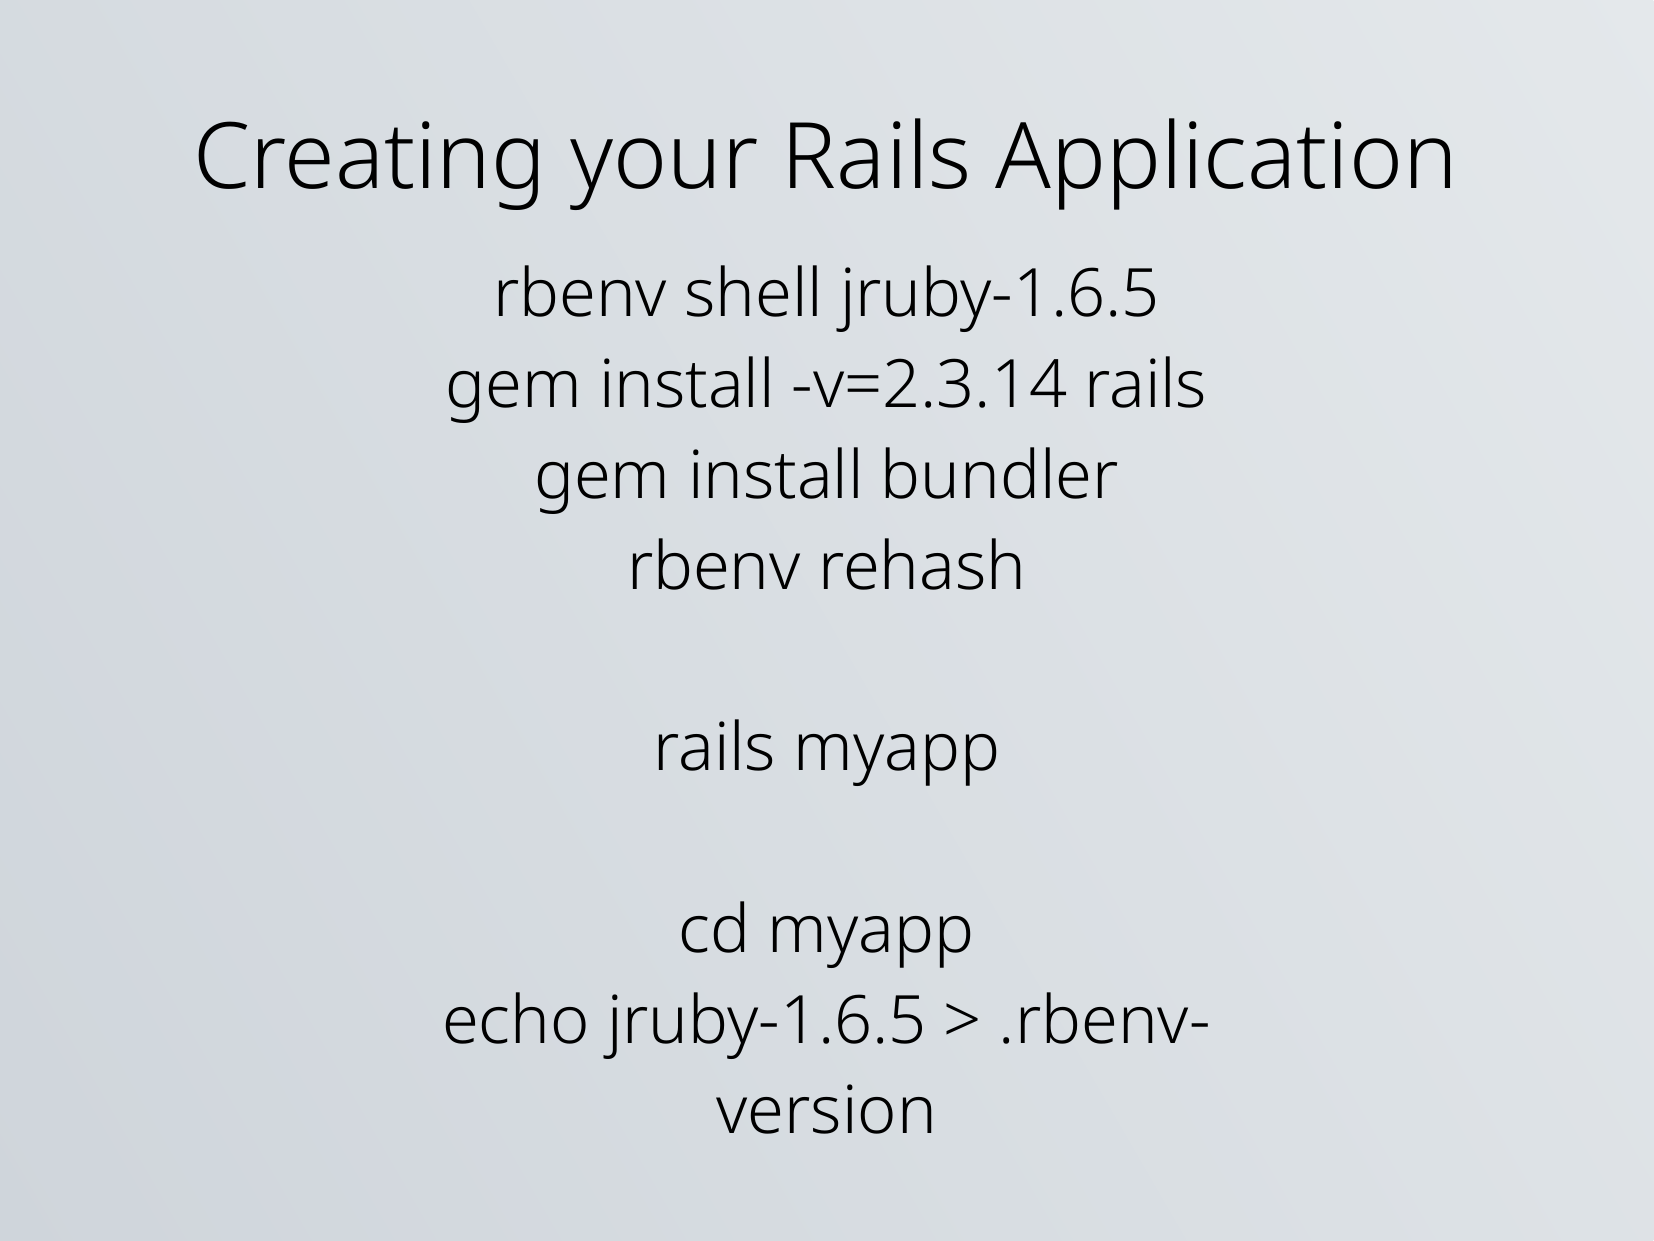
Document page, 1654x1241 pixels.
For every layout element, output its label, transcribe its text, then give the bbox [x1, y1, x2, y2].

subtitle rbenv shell jruby-1.6.5 gem install -v=2.3.14 rails gem install bundler rbenv rehash rails myapp cd myapp echo jruby-1.6.5 > .rbenv-version [345, 290, 1308, 1109]
title Creating your Rails Application [239, 49, 1414, 257]
